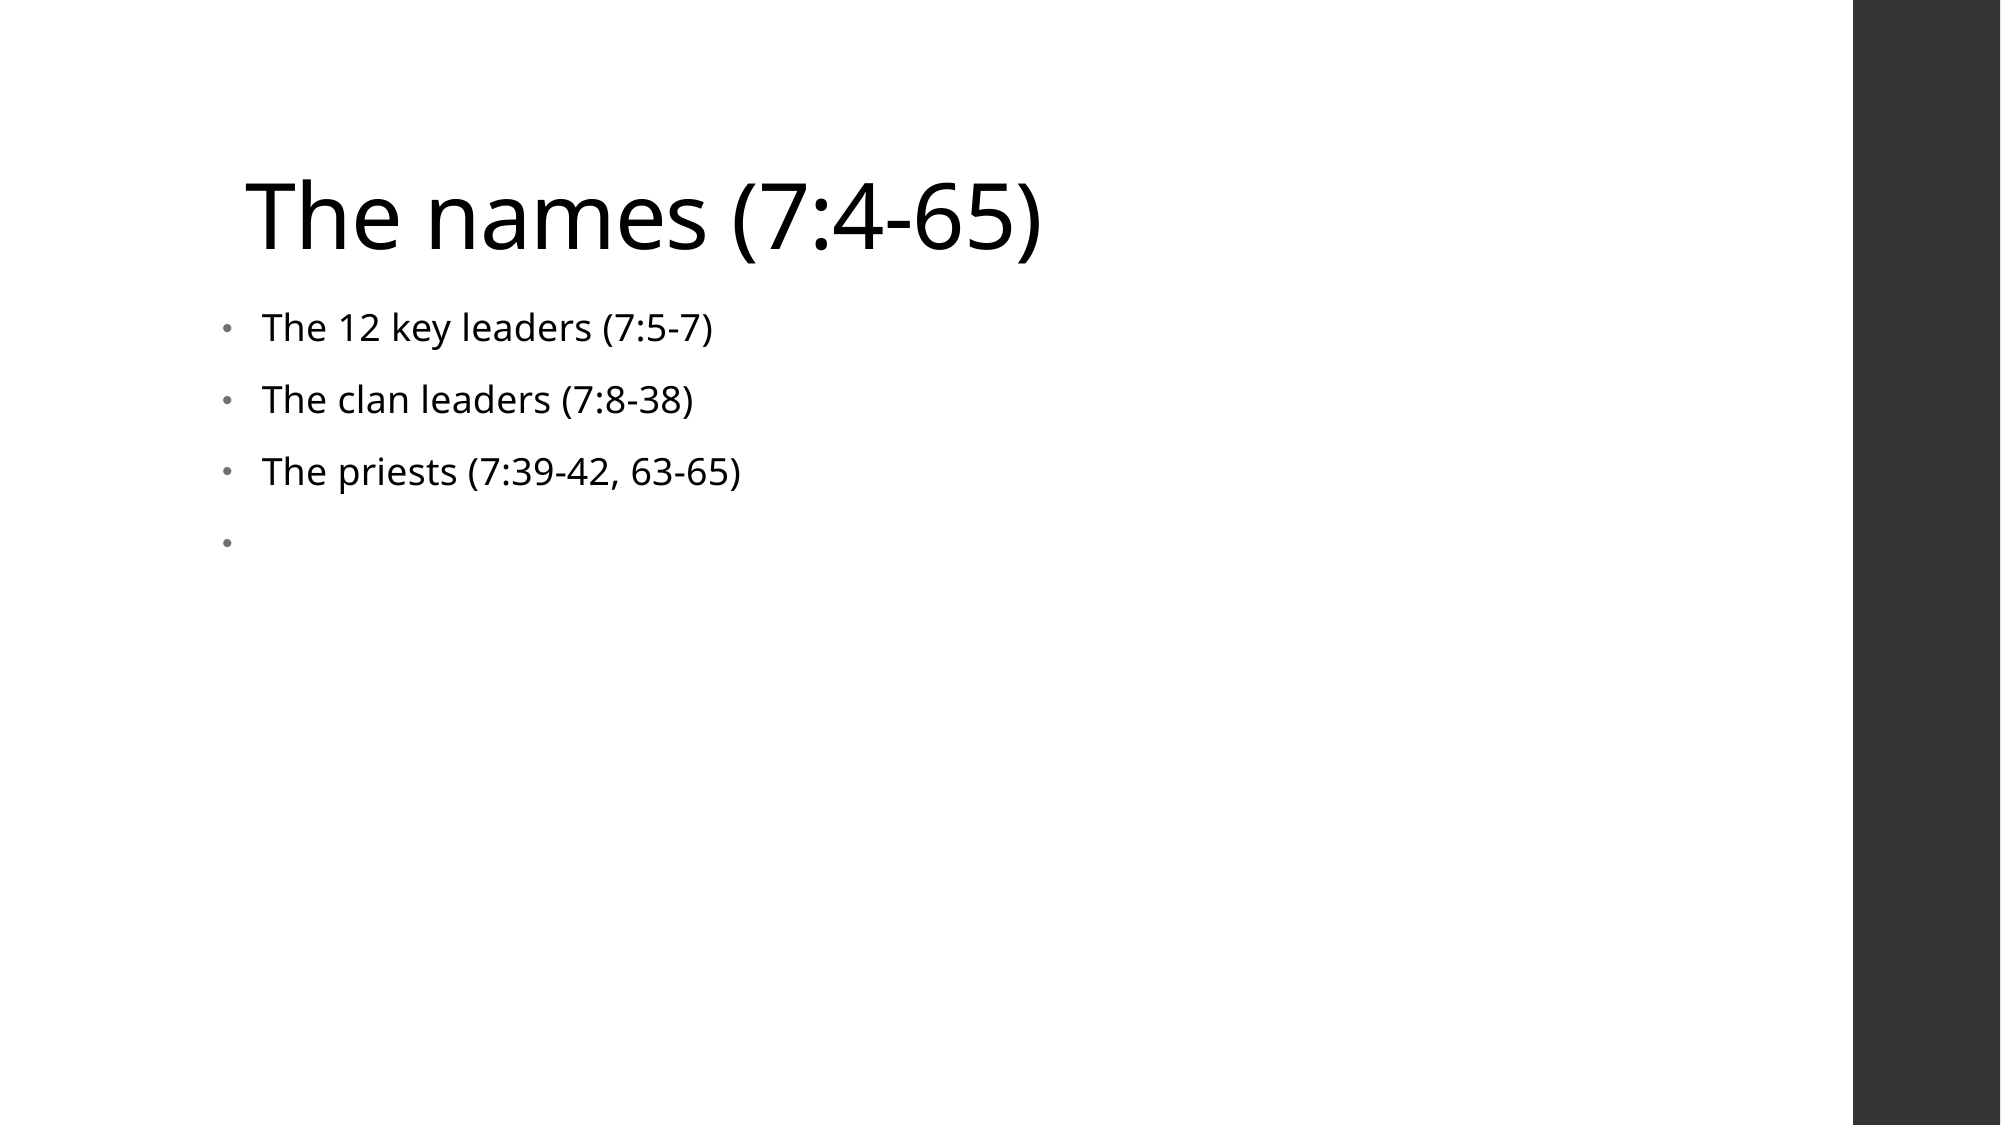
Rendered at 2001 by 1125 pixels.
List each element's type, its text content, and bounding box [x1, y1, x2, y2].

title The names (7:4-65) [206, 60, 1797, 278]
list The 12 key leaders (7:5-7) The clan leaders (7:8-38) The priests (7:39-42, 63-65) [206, 299, 1617, 1014]
